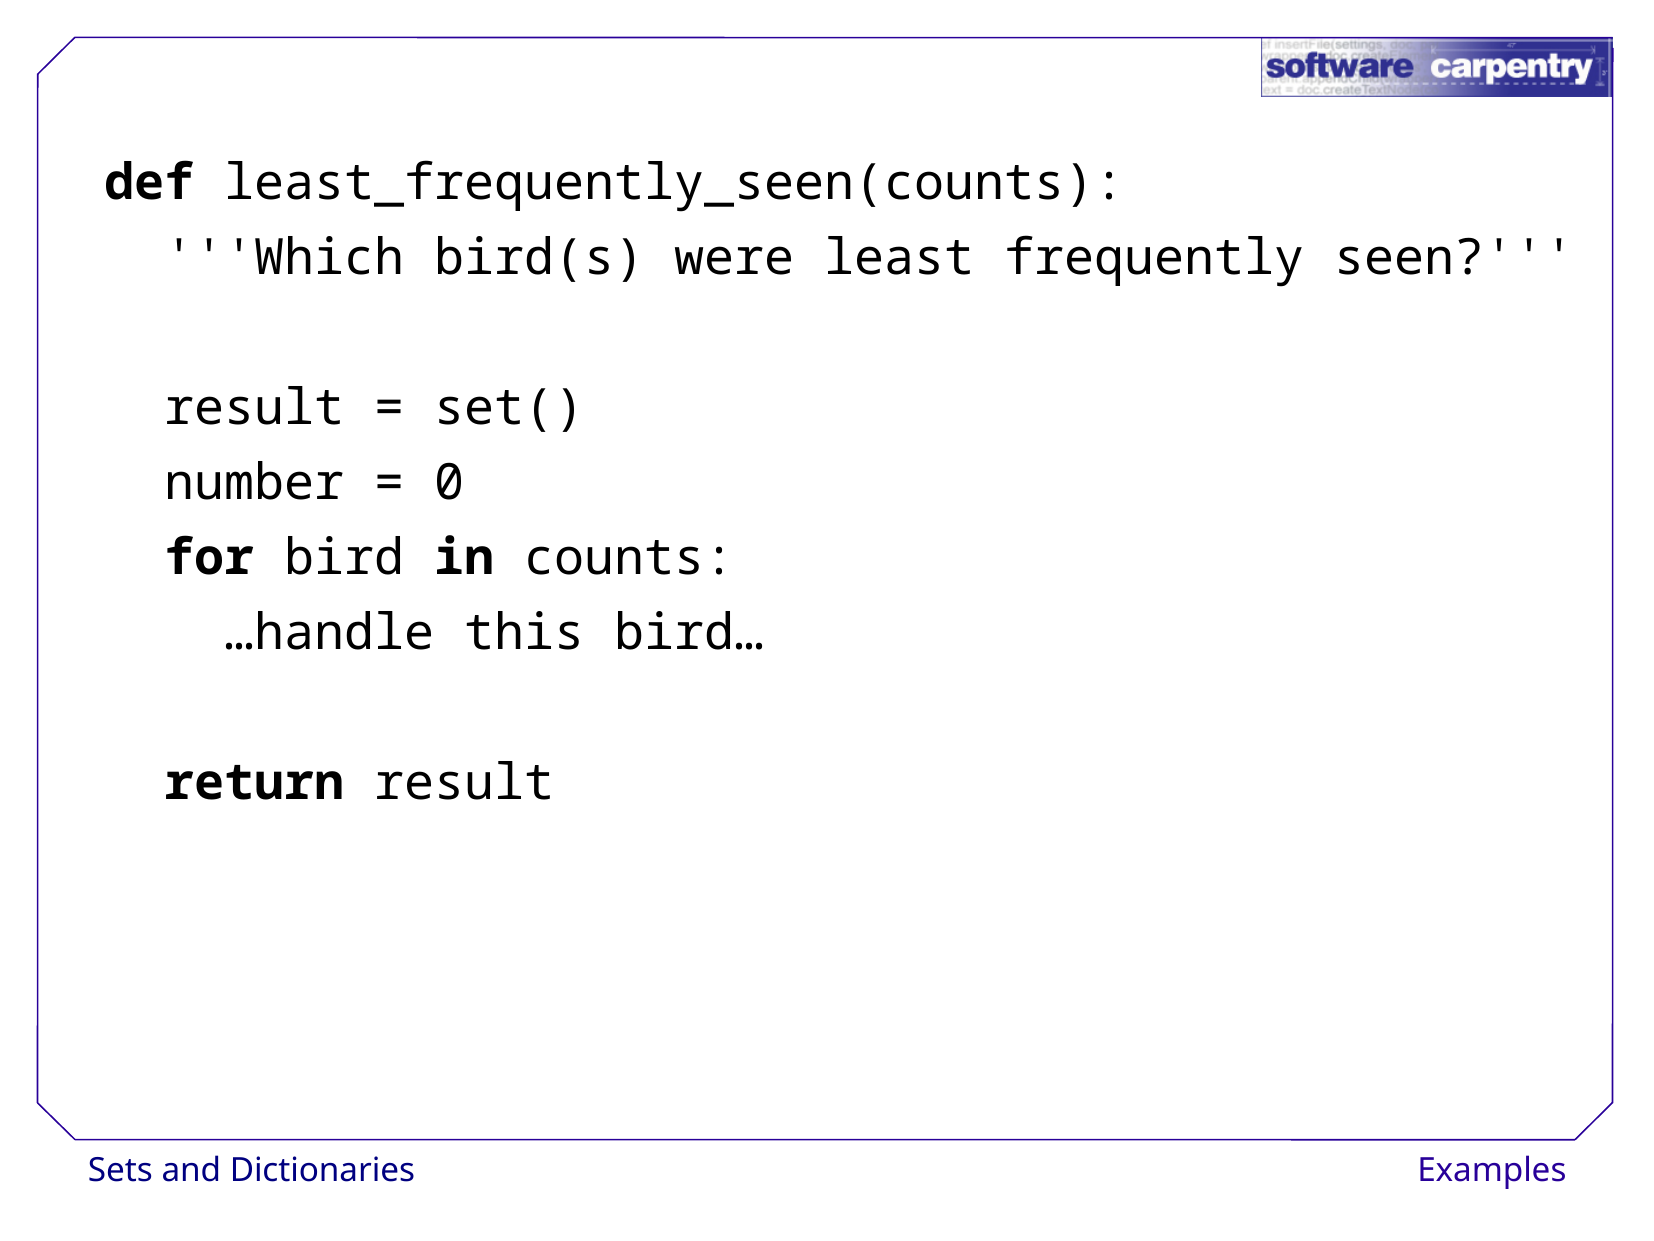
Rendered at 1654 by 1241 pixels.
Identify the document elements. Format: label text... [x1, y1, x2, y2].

text_box def least_frequently_seen(counts): '''Which bird(s) were least frequently seen?''' result = set() number = 0 for bird in counts: …handle this bird… return result [89, 126, 1127, 771]
picture [1261, 39, 1613, 97]
